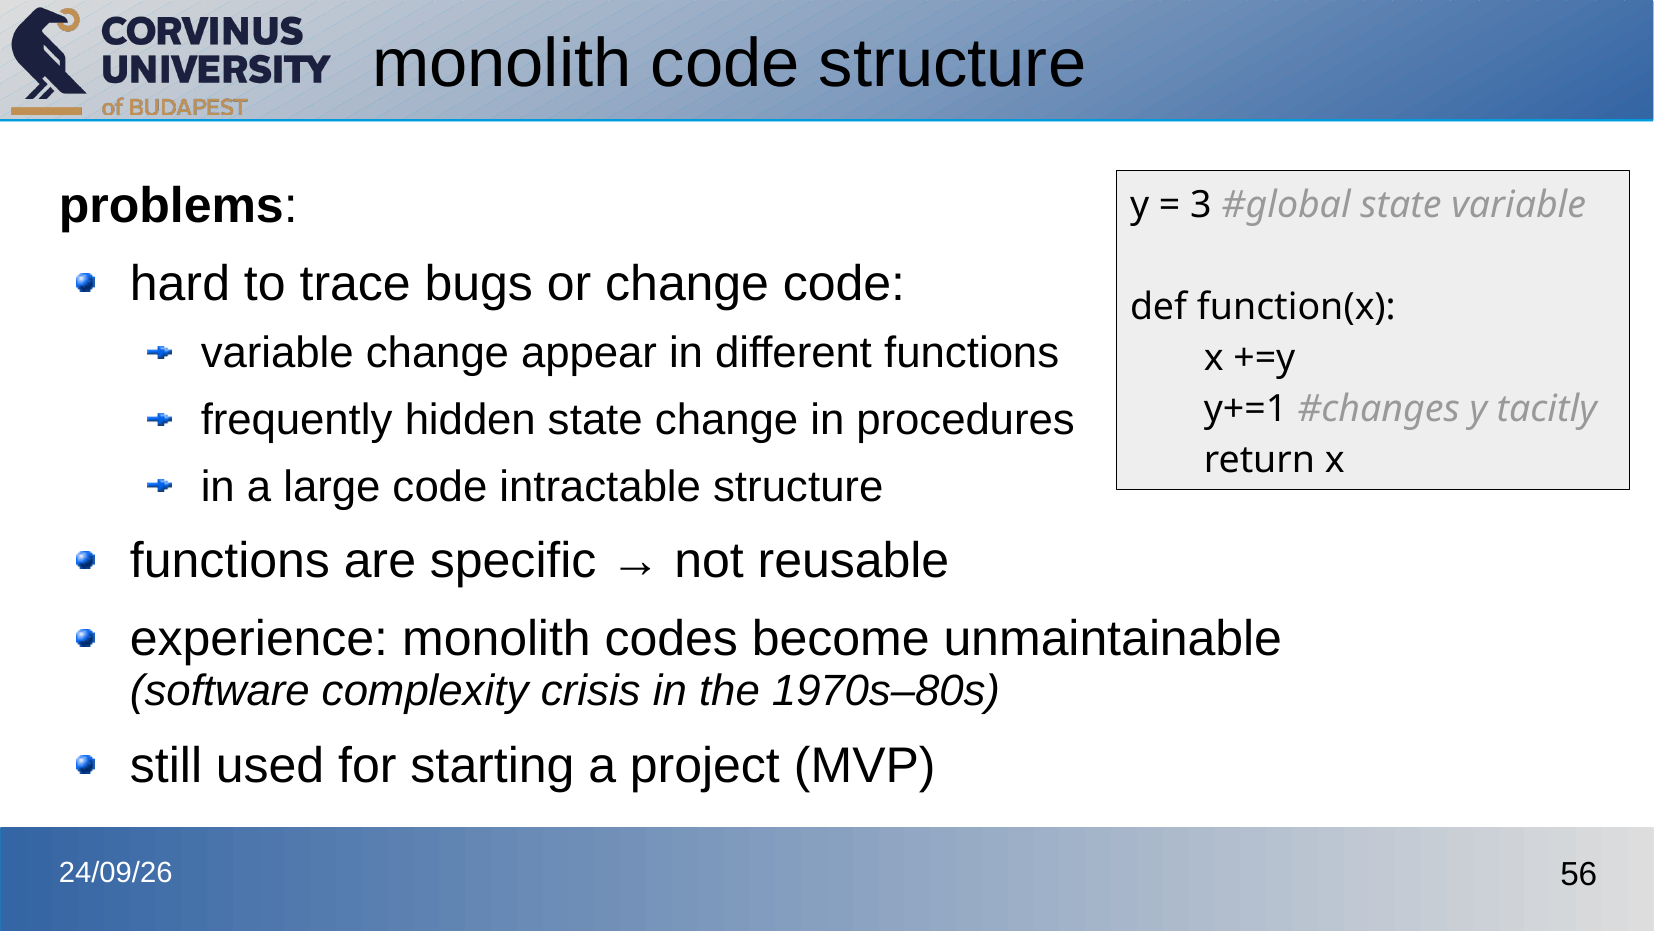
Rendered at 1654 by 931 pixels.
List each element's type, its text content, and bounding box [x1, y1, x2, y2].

title monolith code structure [372, 23, 1625, 103]
list problems: hard to trace bugs or change code: variable change appear in different functions frequently hidden state change in procedures in a large code intractable structure functions are specific → not reusable experience: monolith codes become unmaintainable (software complexity crisis in the 1970s–80s) still used for starting a project (MVP) [59, 177, 1595, 768]
picture [76, 768, 95, 774]
text_box y = 3 #global state variable def function(x): x +=y y+=1 #changes y tacitly return x [1116, 170, 1630, 490]
picture [11, 7, 331, 115]
